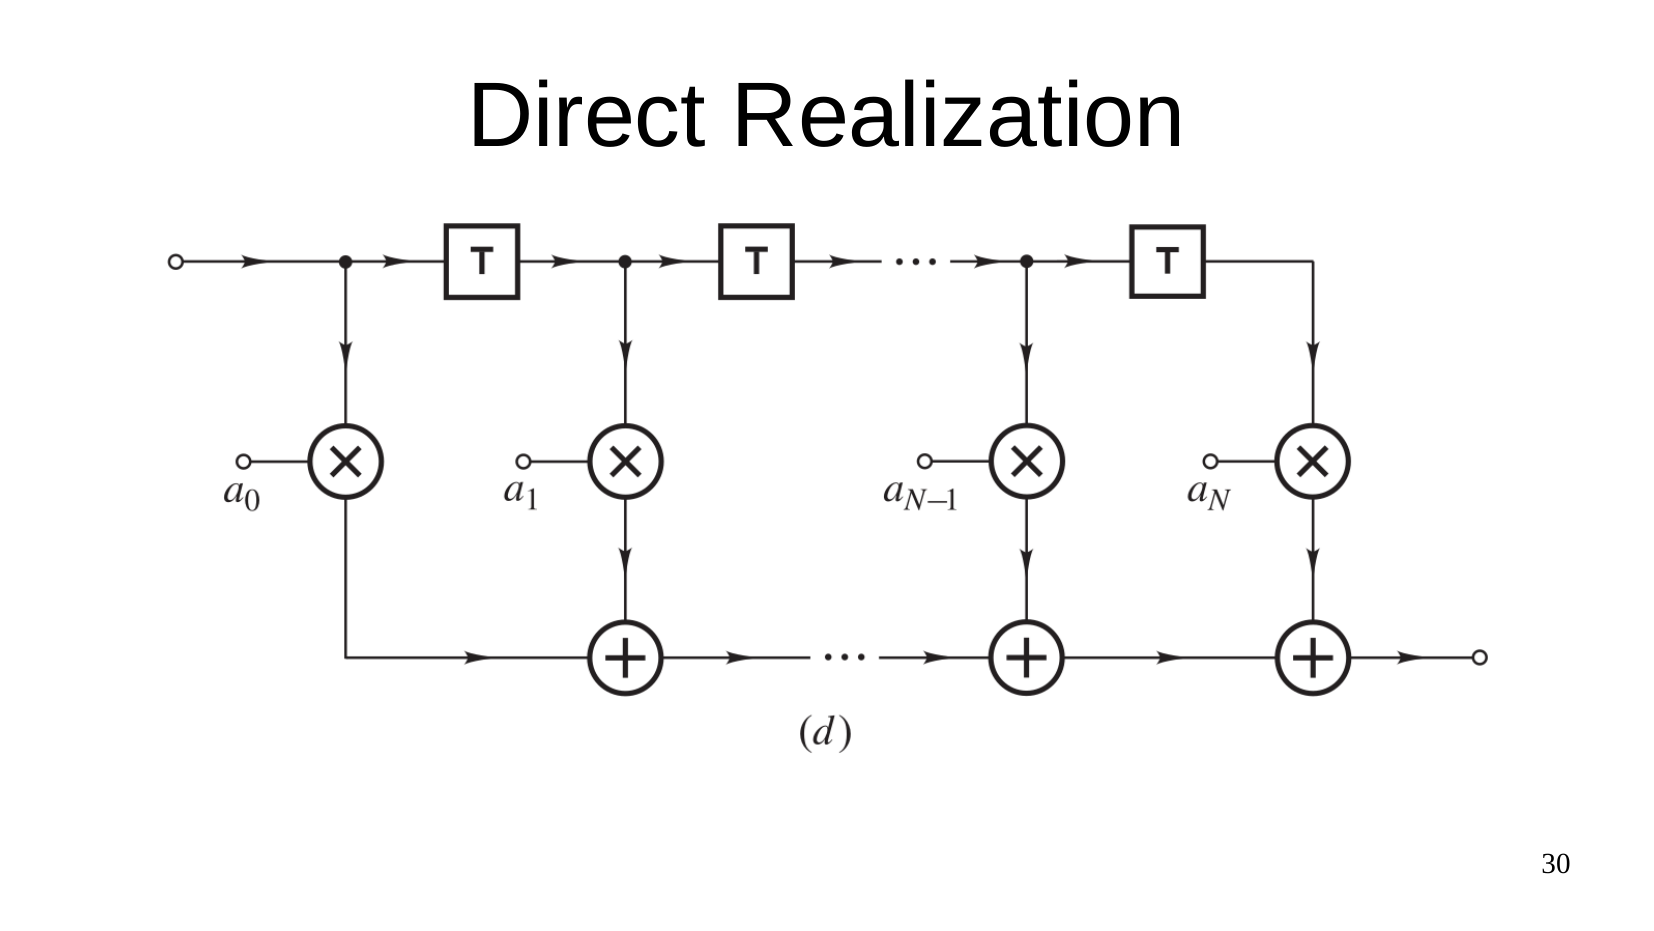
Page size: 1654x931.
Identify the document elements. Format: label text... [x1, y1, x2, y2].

picture [161, 217, 1492, 758]
title Direct Realization [82, 37, 1571, 193]
